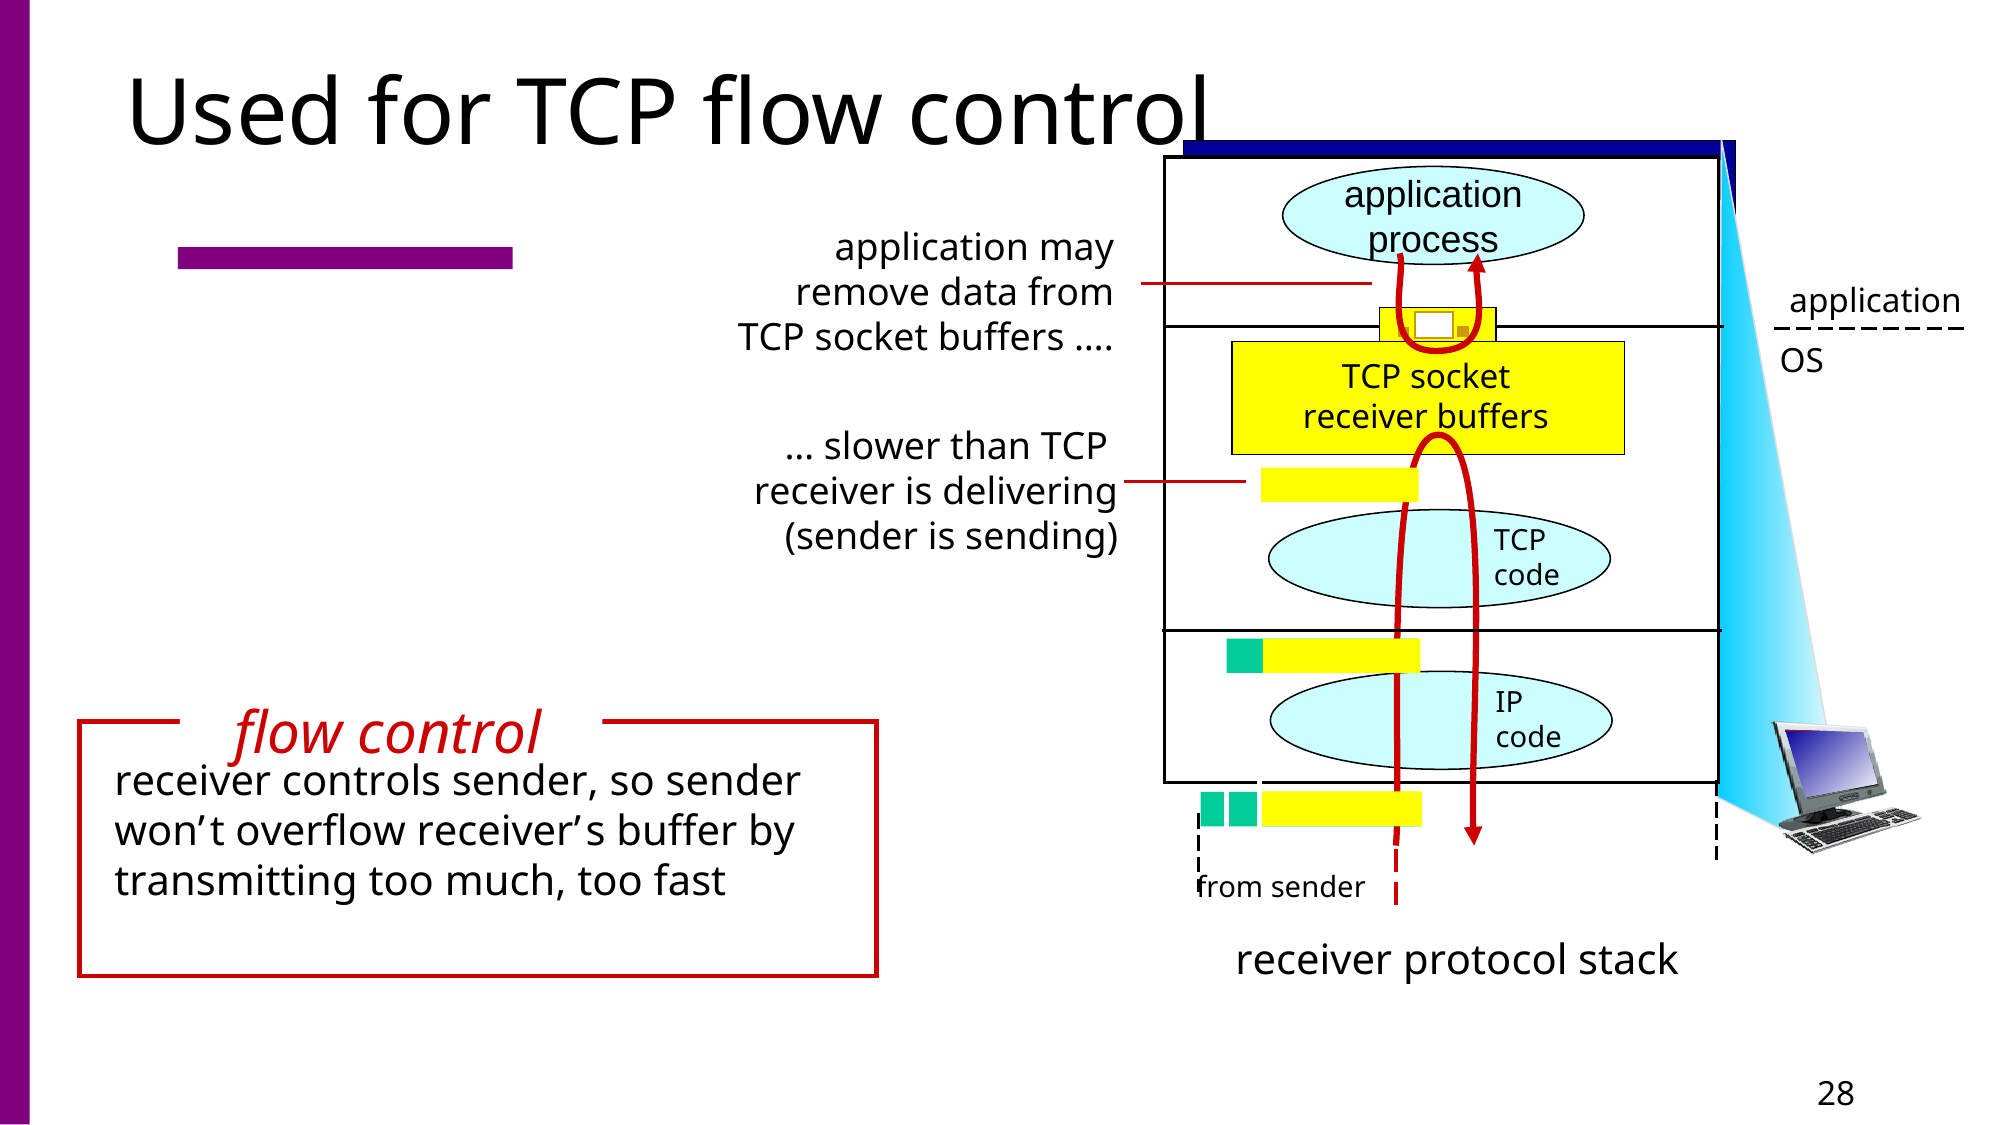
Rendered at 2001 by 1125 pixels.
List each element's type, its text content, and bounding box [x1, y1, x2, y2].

text_box [1164, 632, 1472, 783]
text_box [1164, 139, 1825, 823]
text_box flow control [219, 687, 557, 774]
text_box [1402, 263, 1475, 347]
picture [1768, 715, 1959, 865]
text_box TCP code [1479, 513, 1576, 599]
text_box [79, 703, 877, 976]
text_box receiver protocol stack [1220, 924, 1694, 991]
text_box [1261, 791, 1423, 827]
text_box application [1774, 271, 1977, 328]
title Used for TCP flow control [74, 28, 1775, 189]
text_box [1785, 729, 1878, 798]
text_box application may remove data from TCP socket buffers …. [440, 215, 1139, 367]
text_box OS [1764, 331, 1839, 388]
text_box IP code [1480, 675, 1577, 761]
text_box [557, 703, 877, 761]
text_box receiver controls sender, so sender won’t overflow receiver’s buffer by transmitting too much, too fast [99, 746, 886, 912]
text_box from sender [1181, 861, 1381, 912]
text_box TCP socket receiver buffers [1288, 347, 1565, 443]
text_box application process [1282, 166, 1585, 265]
text_box … slower than TCP receiver is delivering (sender is sending) [677, 414, 1134, 565]
